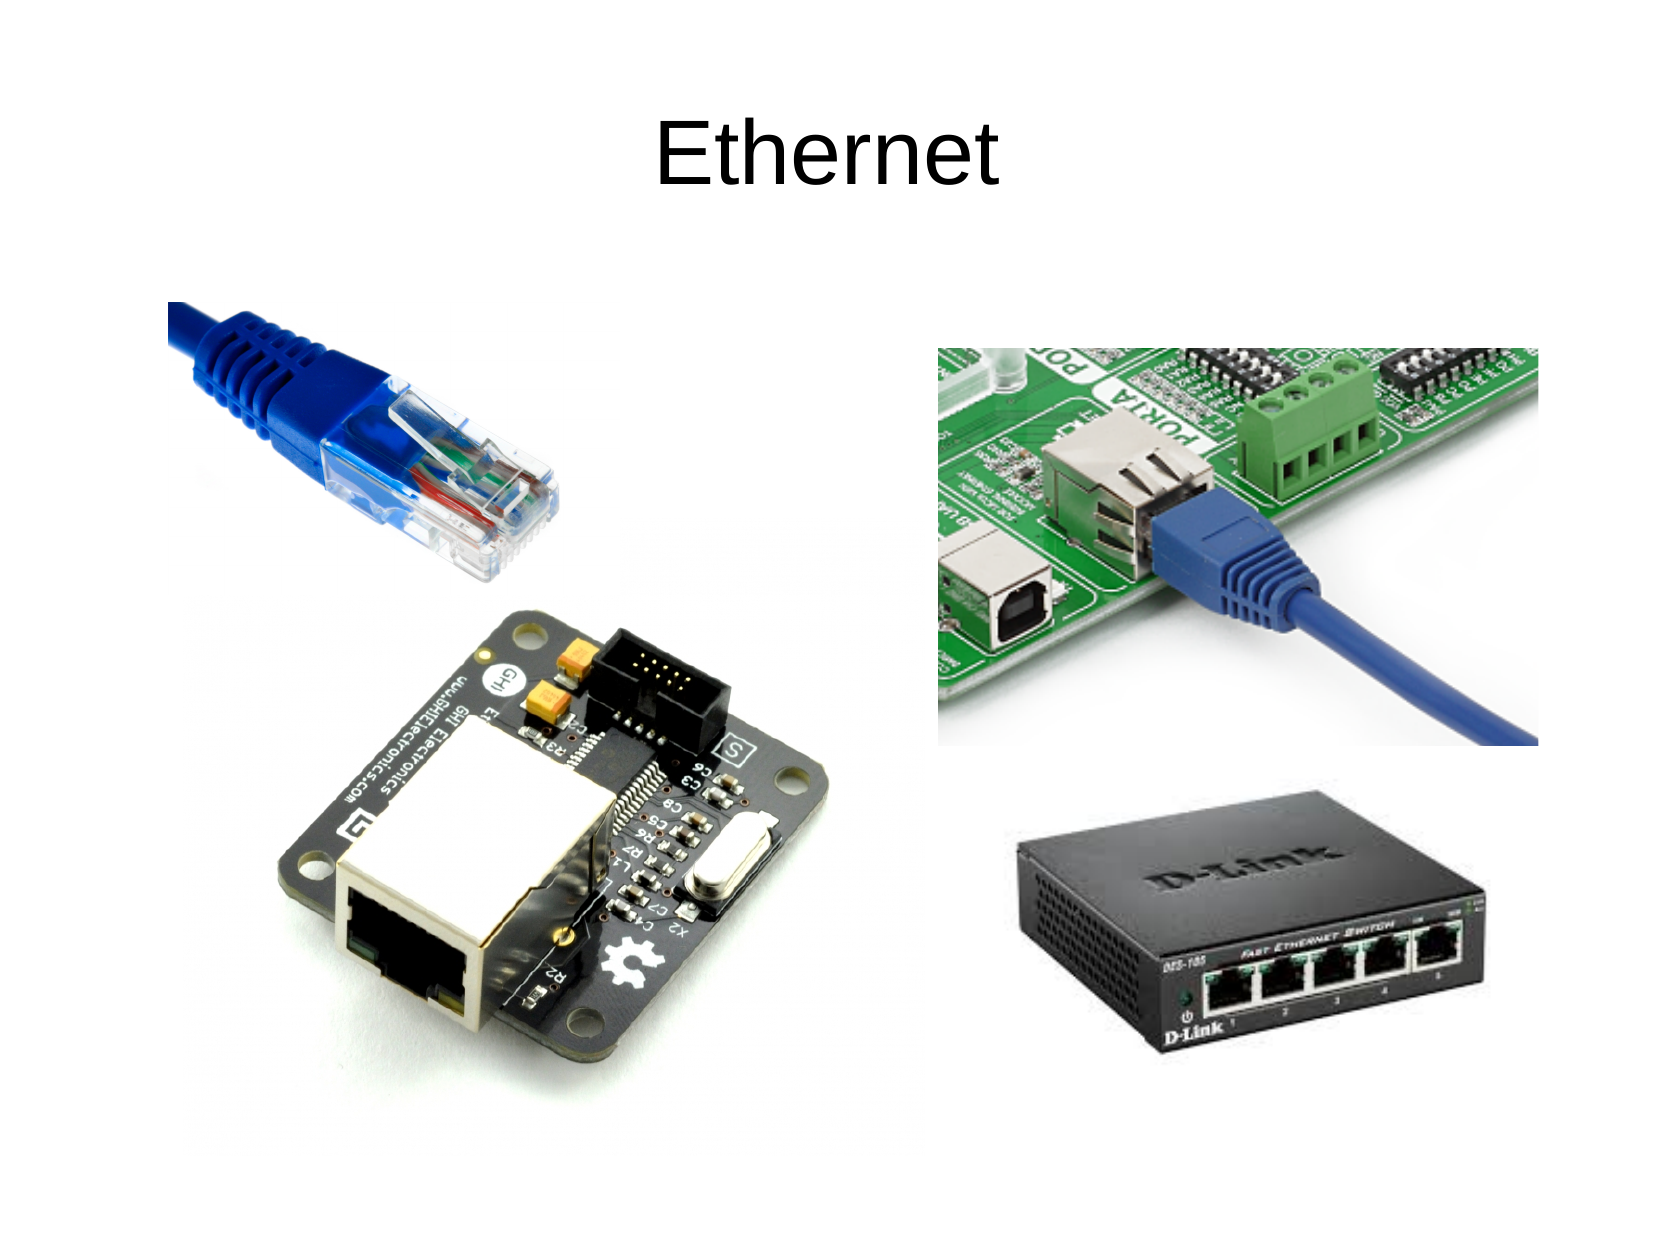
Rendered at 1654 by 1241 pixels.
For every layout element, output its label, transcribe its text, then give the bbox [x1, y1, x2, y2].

title Ethernet [82, 49, 1571, 257]
picture [168, 302, 925, 1156]
picture [938, 348, 1566, 1099]
